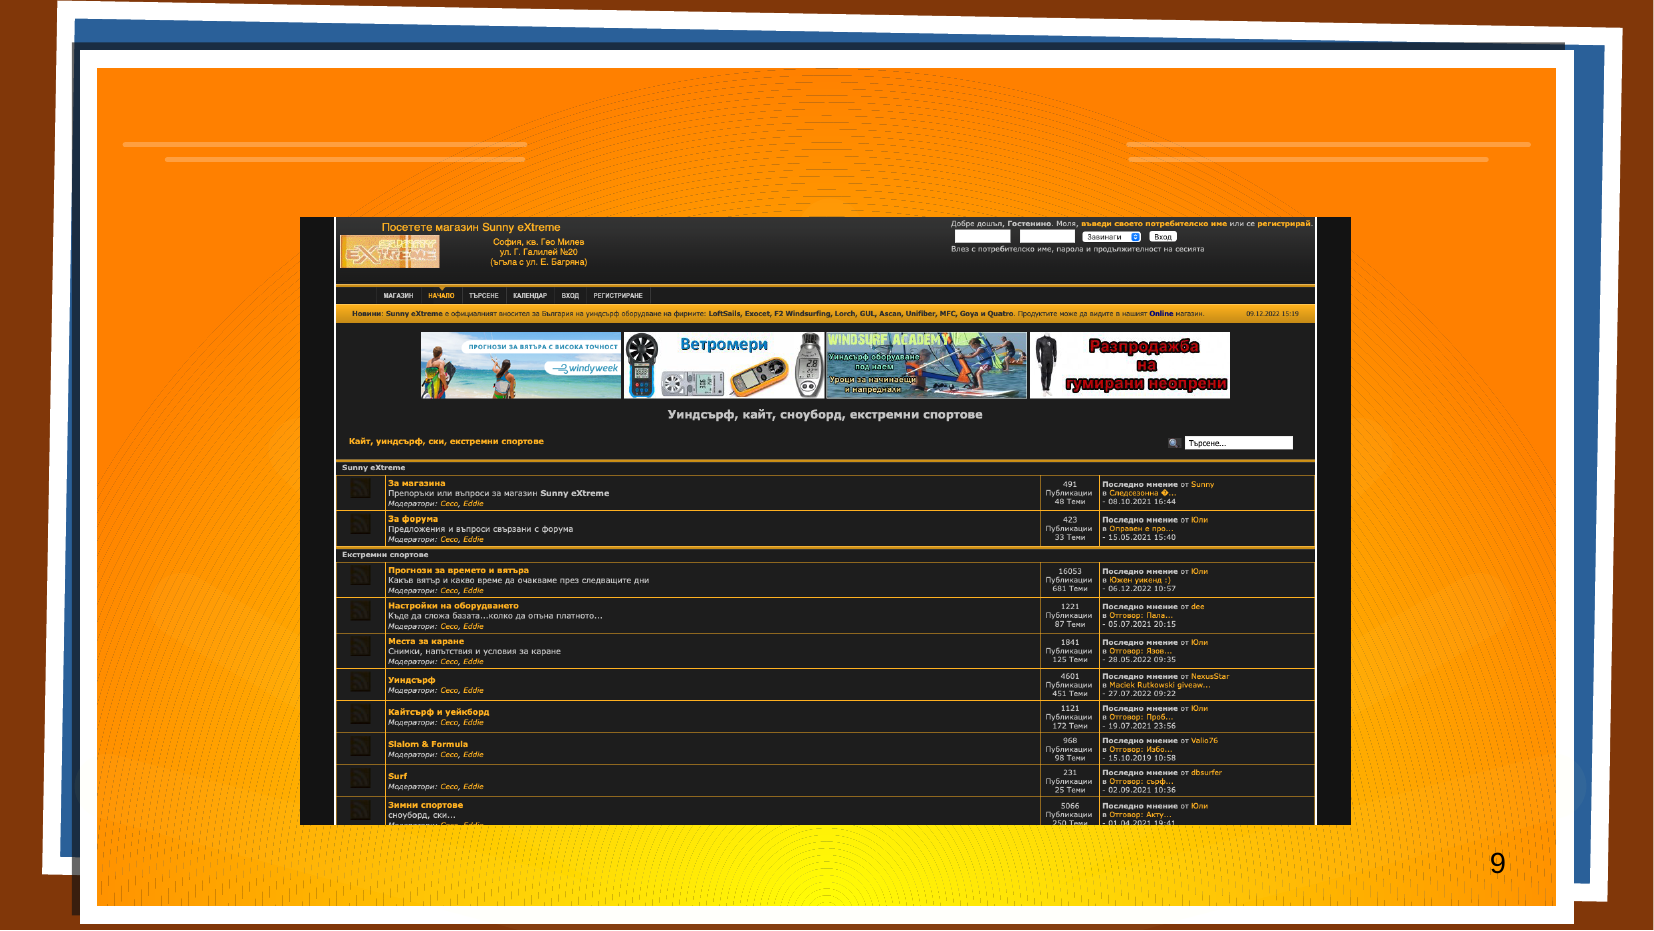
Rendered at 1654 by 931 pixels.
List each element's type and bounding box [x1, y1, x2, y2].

picture [300, 217, 1351, 826]
